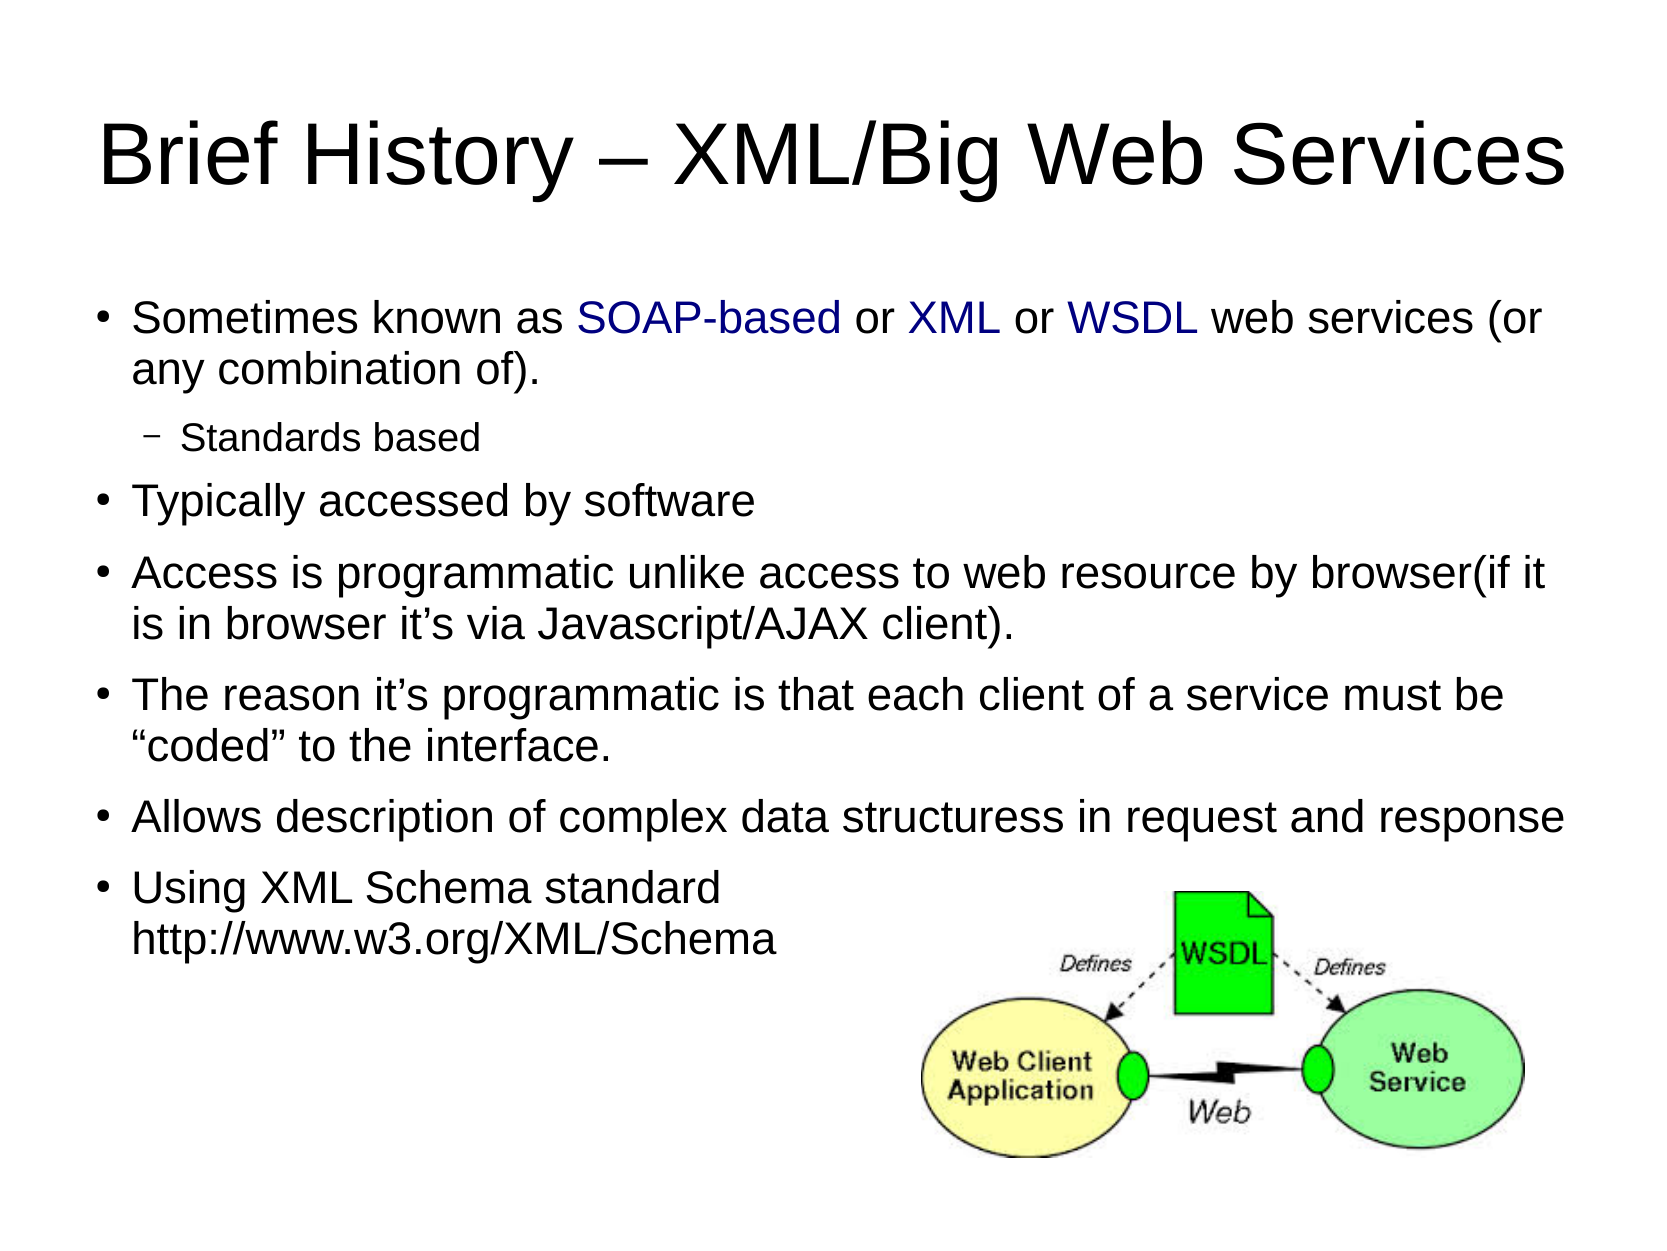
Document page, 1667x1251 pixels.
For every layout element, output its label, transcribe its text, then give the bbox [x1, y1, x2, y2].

list Sometimes known as SOAP-based or XML or WSDL web services (or any combination of). Standards based Typically accessed by software Access is programmatic unlike access to web resource by browser(if it is in browser it’s via Javascript/AJAX client). The reason it’s programmatic is that each client of a service must be “coded” to the interface. Allows description of complex data structuress in request and response Using XML Schema standard http://www.w3.org/XML/Schema [83, 292, 1584, 1018]
title Brief History – XML/Big Web Services [83, 49, 1584, 259]
picture [921, 891, 1525, 1158]
